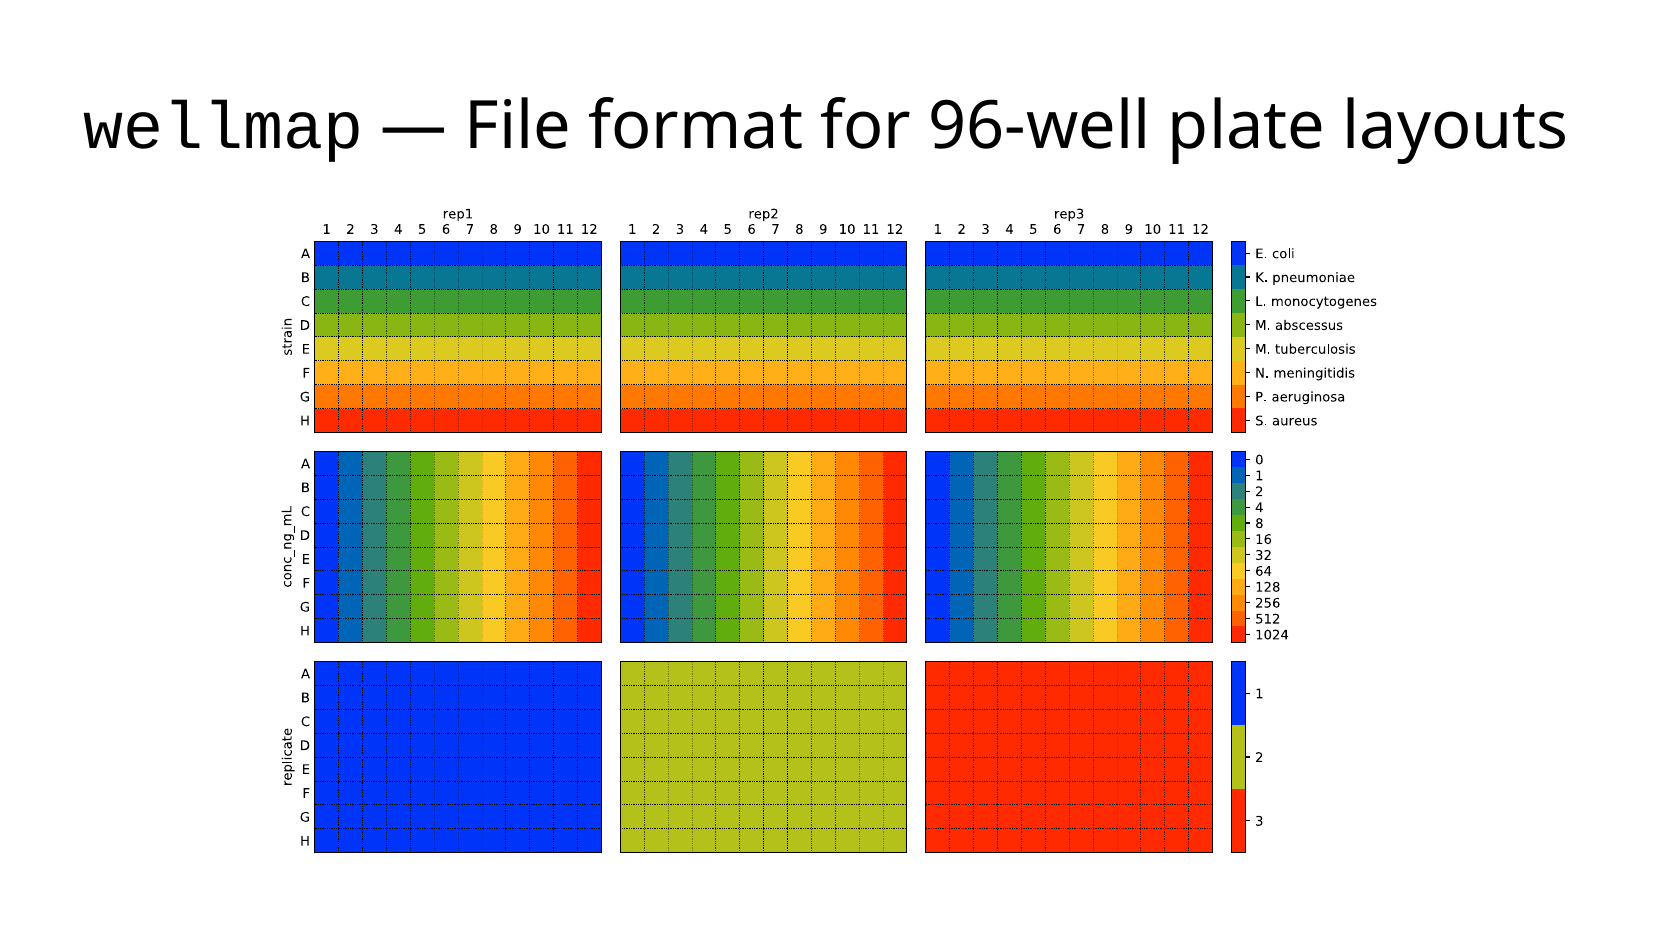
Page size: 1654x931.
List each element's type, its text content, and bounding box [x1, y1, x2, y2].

subtitle wellmap — File format for 96-well plate layouts [82, 57, 1571, 188]
picture [266, 192, 1388, 873]
